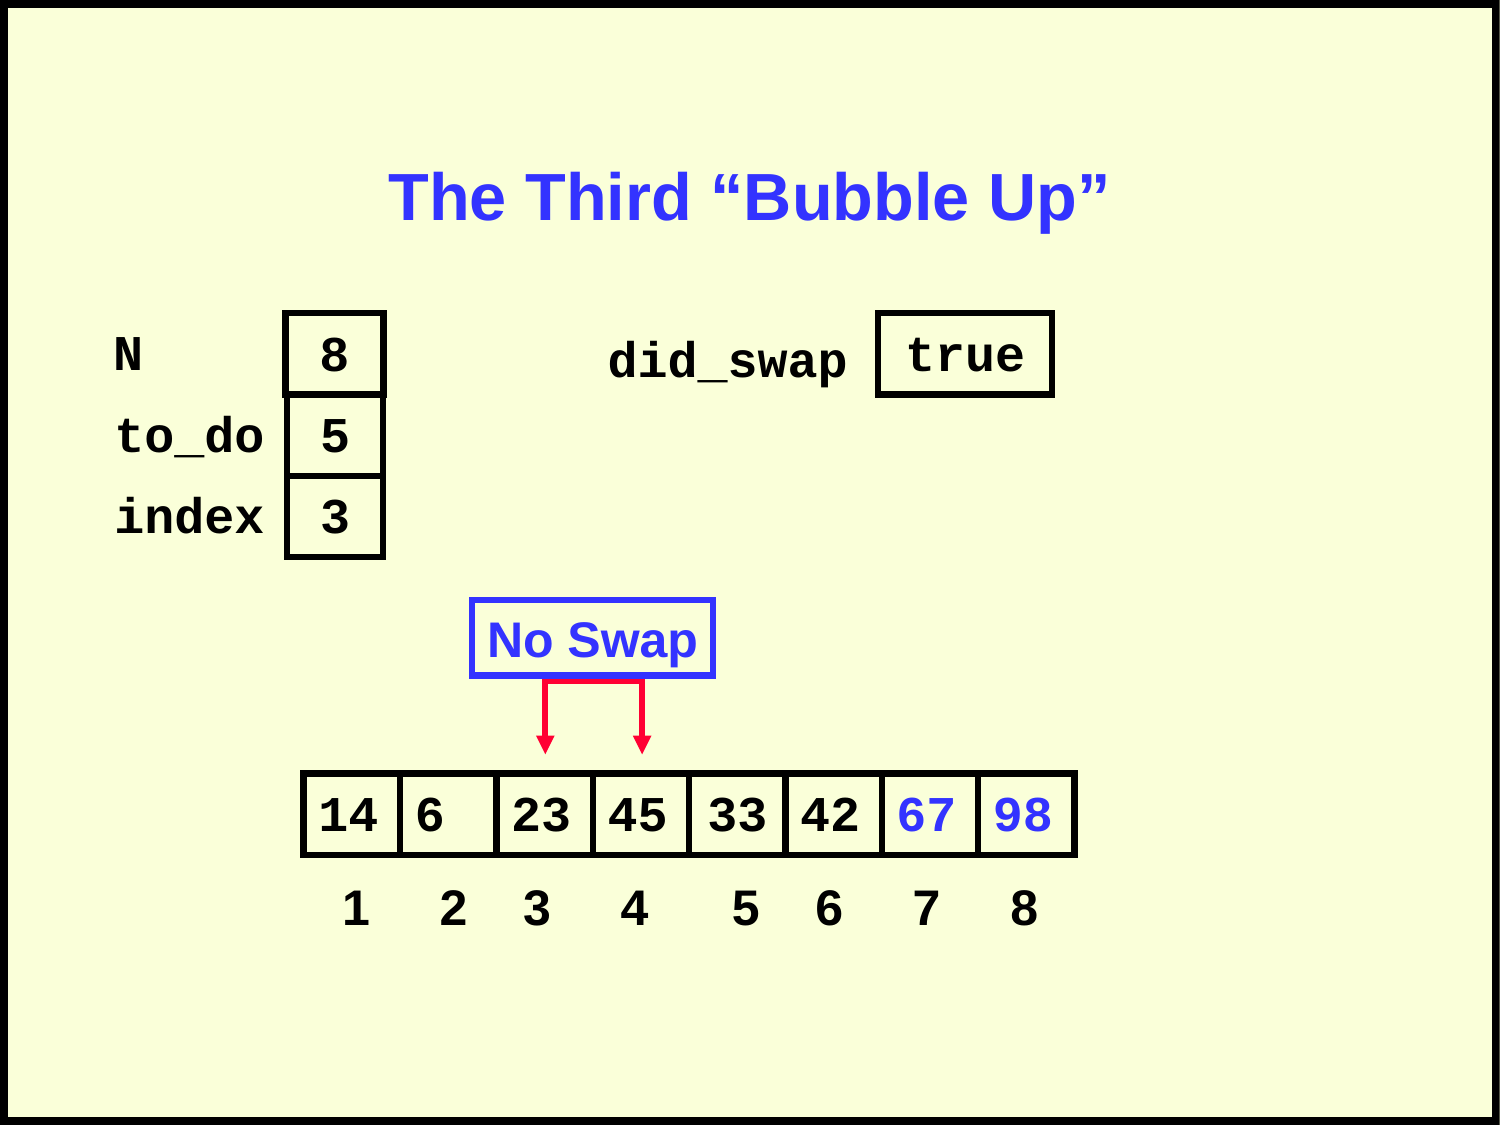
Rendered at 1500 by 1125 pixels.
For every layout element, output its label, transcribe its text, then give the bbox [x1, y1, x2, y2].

text_box 42 [786, 773, 881, 855]
text_box 14 [303, 773, 400, 855]
text_box 33 [689, 773, 786, 855]
text_box 3 [286, 475, 384, 558]
text_box true [877, 313, 1053, 395]
text_box to_do [99, 394, 280, 470]
text_box index [99, 475, 280, 552]
text_box 6 [400, 773, 497, 855]
text_box 98 [978, 773, 1075, 855]
text_box 1 2 3 4 5 6 7 8 [327, 868, 1055, 944]
text_box 45 [592, 773, 689, 855]
text_box 23 [497, 773, 592, 855]
title The Third “Bubble Up” [112, 99, 1388, 288]
text_box No Swap [472, 599, 714, 676]
text_box 8 [285, 313, 384, 395]
text_box 5 [286, 395, 384, 475]
text_box did_swap [592, 319, 877, 395]
text_box N [98, 313, 279, 389]
text_box 67 [881, 773, 978, 855]
